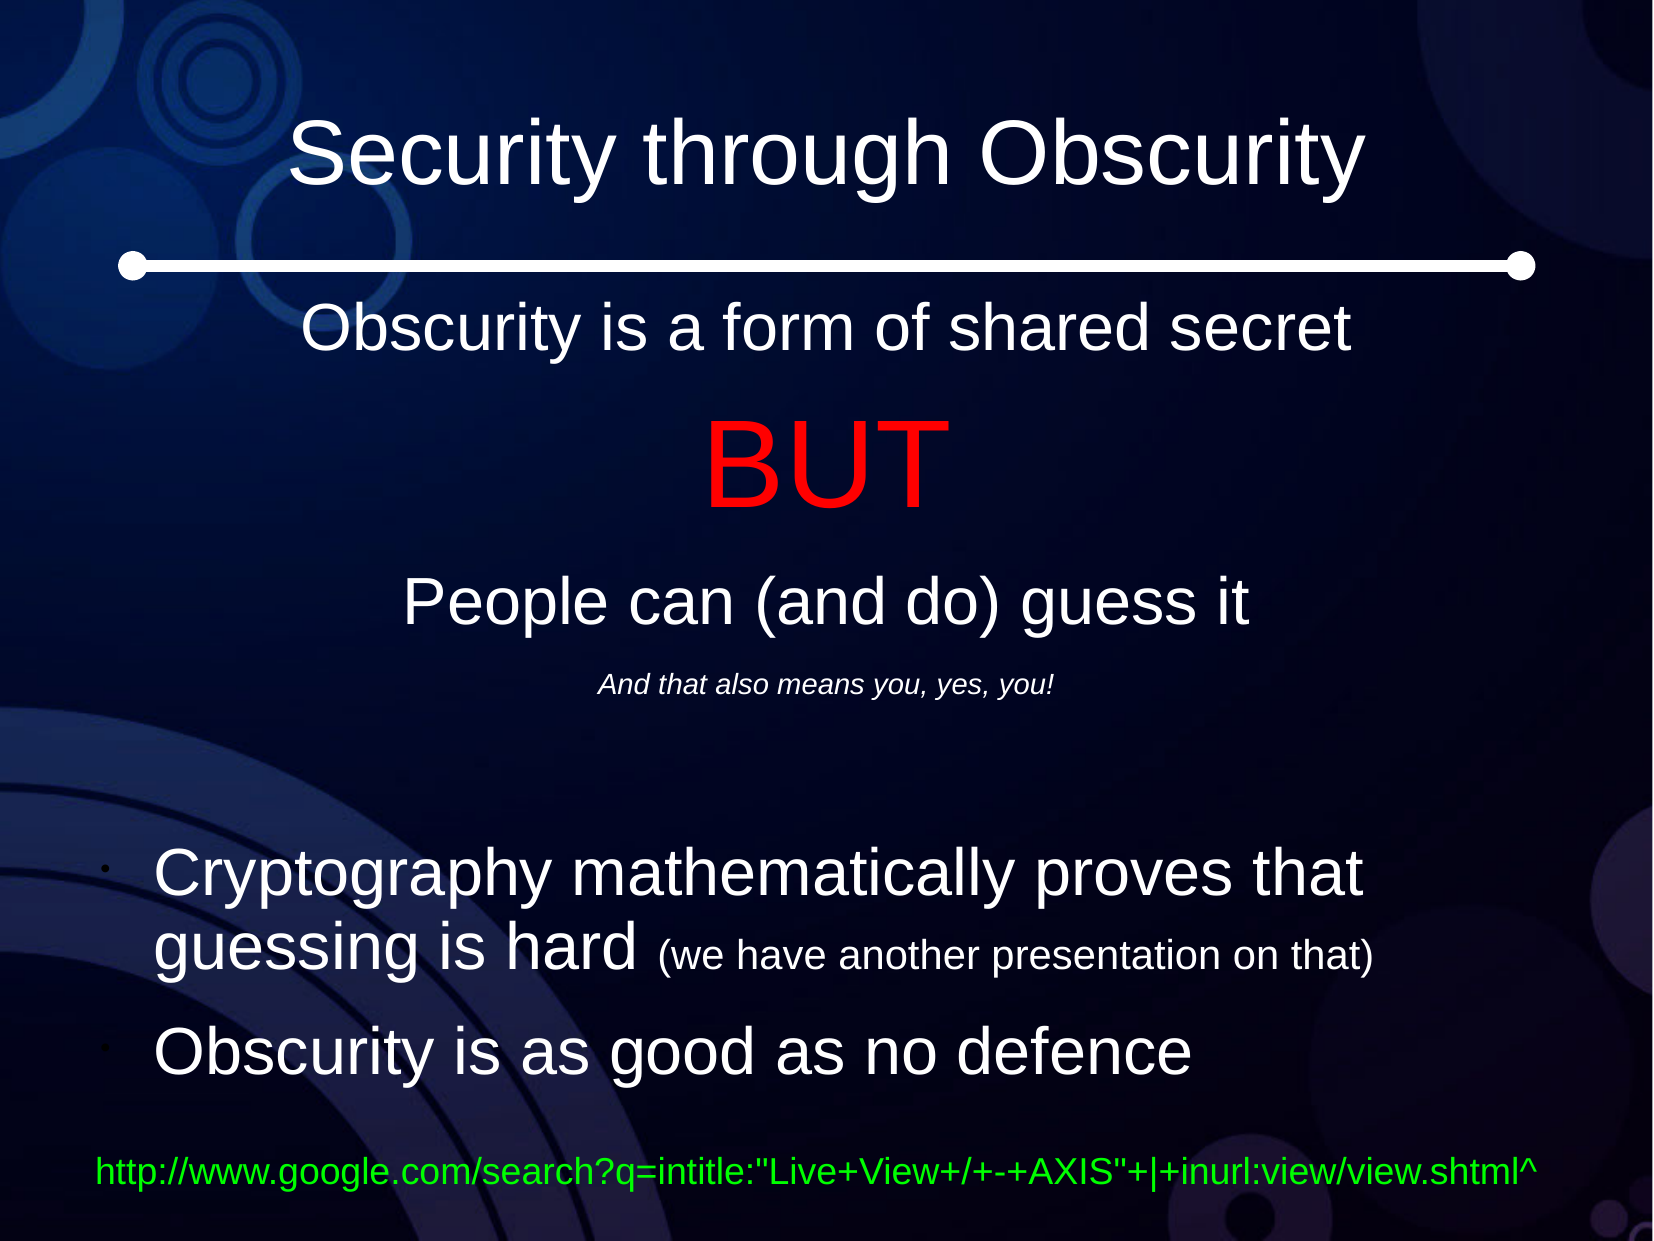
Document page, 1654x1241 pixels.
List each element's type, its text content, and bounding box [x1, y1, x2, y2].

text_box http://www.google.com/search?q=intitle:"Live+View+/+-+AXIS"+|+inurl:view/view.shtml^ [80, 1142, 1646, 1200]
picture [0, 0, 1653, 1241]
list Obscurity is a form of shared secret BUT People can (and do) guess it And that also means you, yes, you! Cryptography mathematically proves that guessing is hard (we have another presentation on that) Obscurity is as good as no defence [82, 290, 1571, 1109]
title Security through Obscurity [82, 49, 1571, 257]
